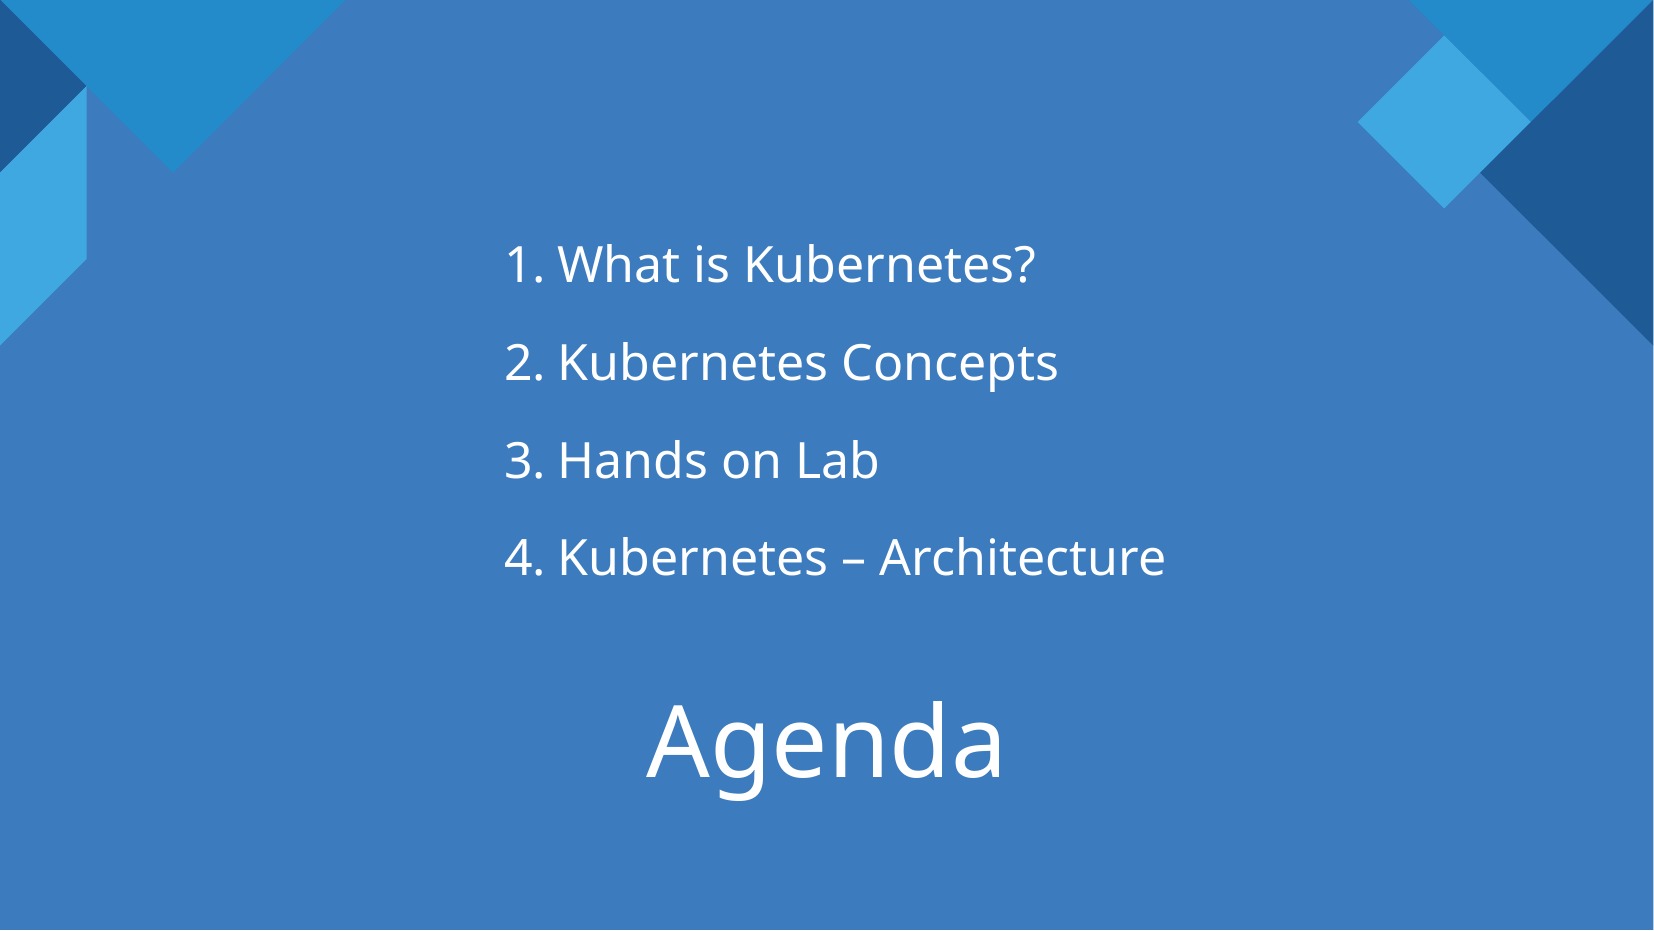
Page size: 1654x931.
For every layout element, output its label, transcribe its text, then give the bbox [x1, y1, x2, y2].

list What is Kubernetes? Kubernetes Concepts Hands on Lab Kubernetes – Architecture [59, 59, 1595, 591]
title Agenda [59, 649, 1595, 827]
